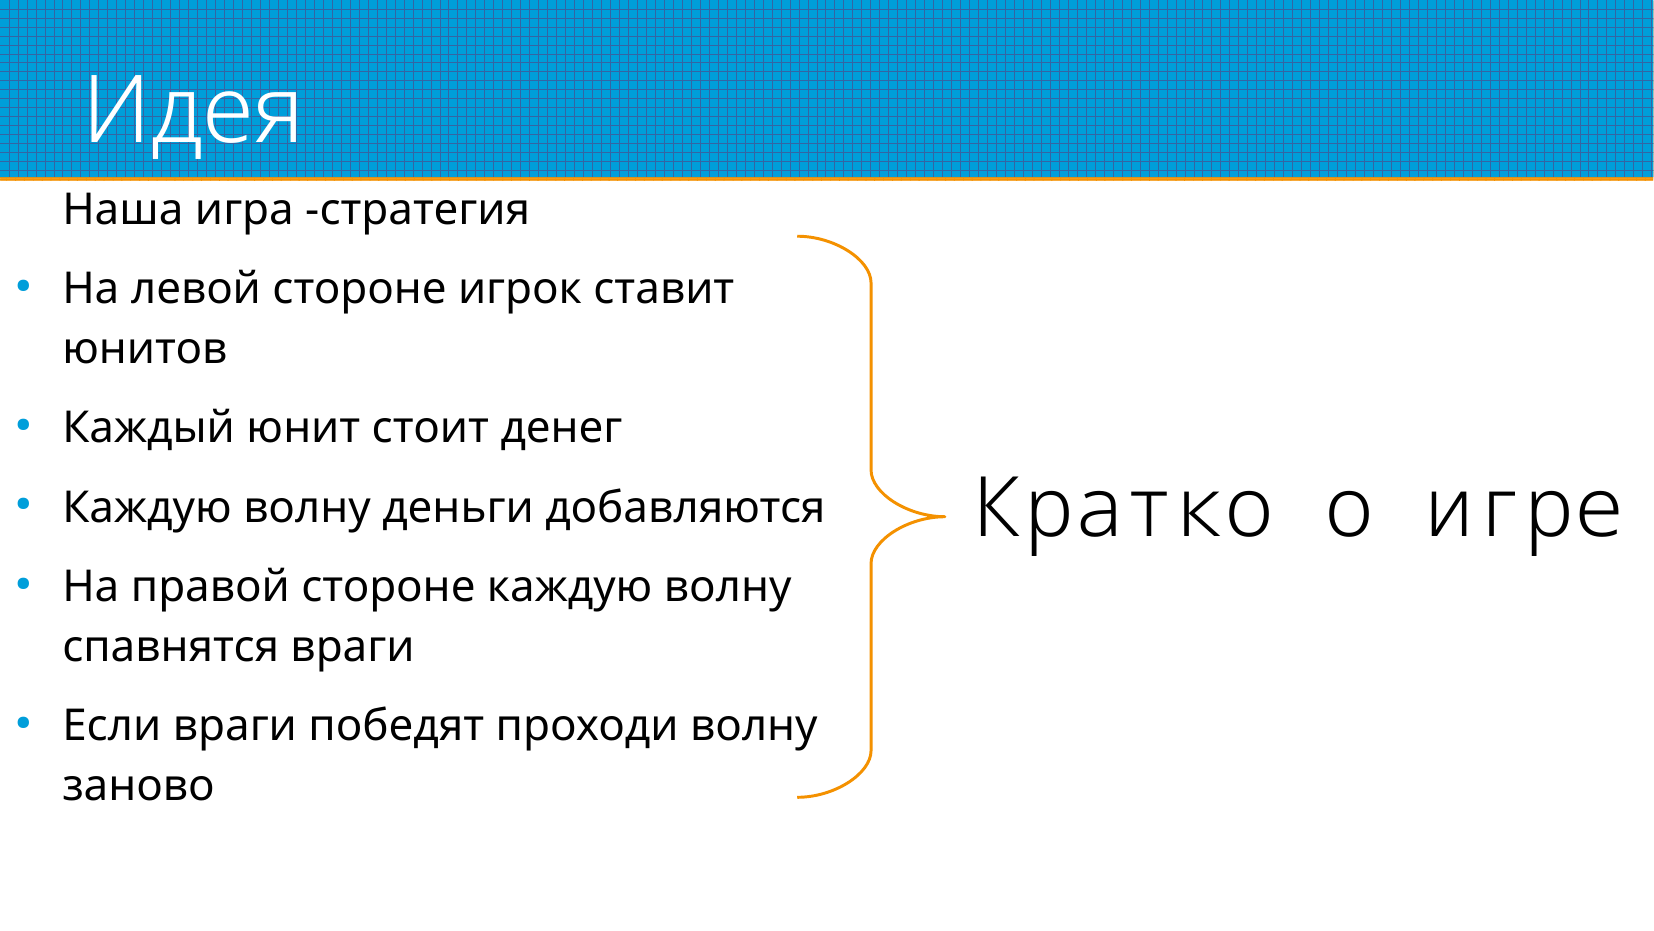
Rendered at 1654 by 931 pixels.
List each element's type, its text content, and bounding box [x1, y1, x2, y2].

title Идея [82, 14, 1571, 171]
list Наша игра -стратегия На левой стороне игрок ставит юнитов Каждый юнит стоит денег Каждую волну деньги добавляются На правой стороне каждую волну спавнятся враги Если враги победят проходи волну заново [0, 177, 827, 827]
title Кратко о игре [974, 413, 1654, 562]
